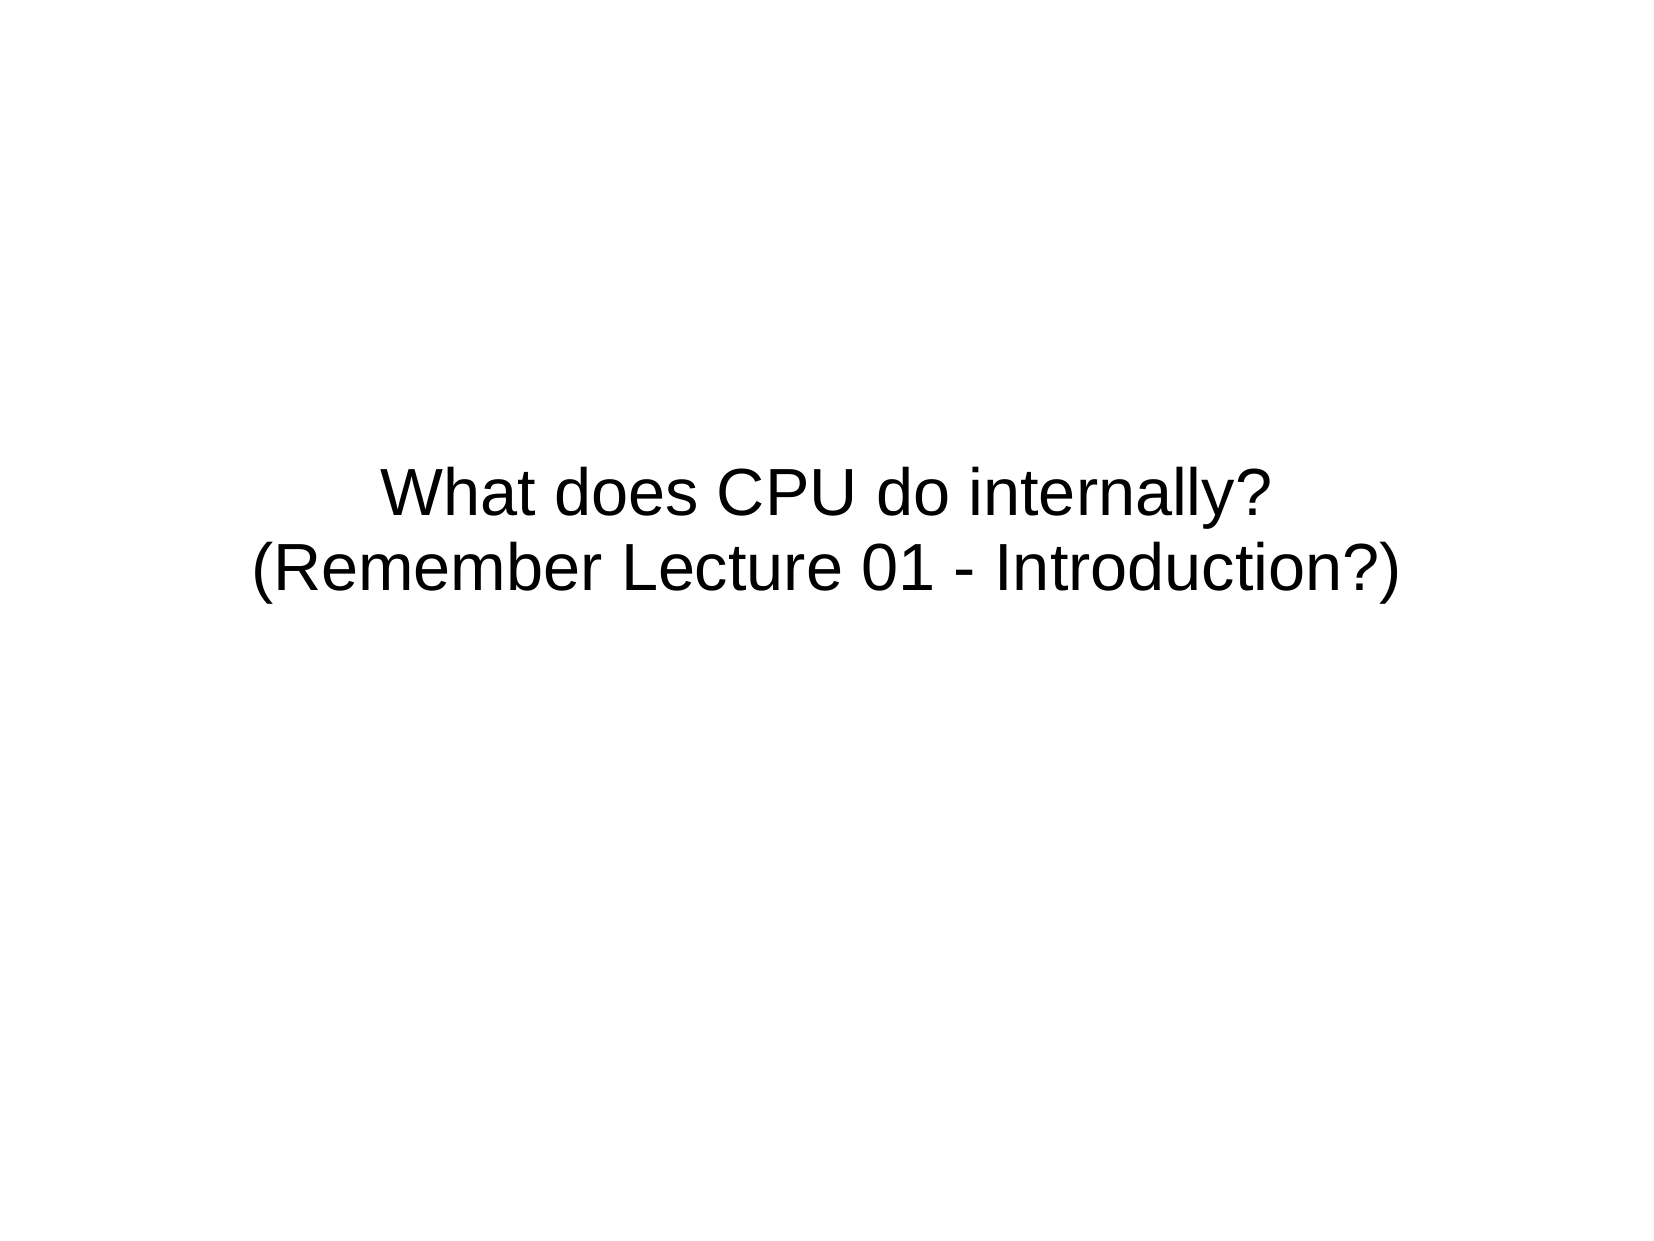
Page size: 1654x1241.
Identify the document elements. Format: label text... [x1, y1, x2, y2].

subtitle What does CPU do internally? (Remember Lecture 01 - Introduction?) [82, 49, 1571, 1010]
